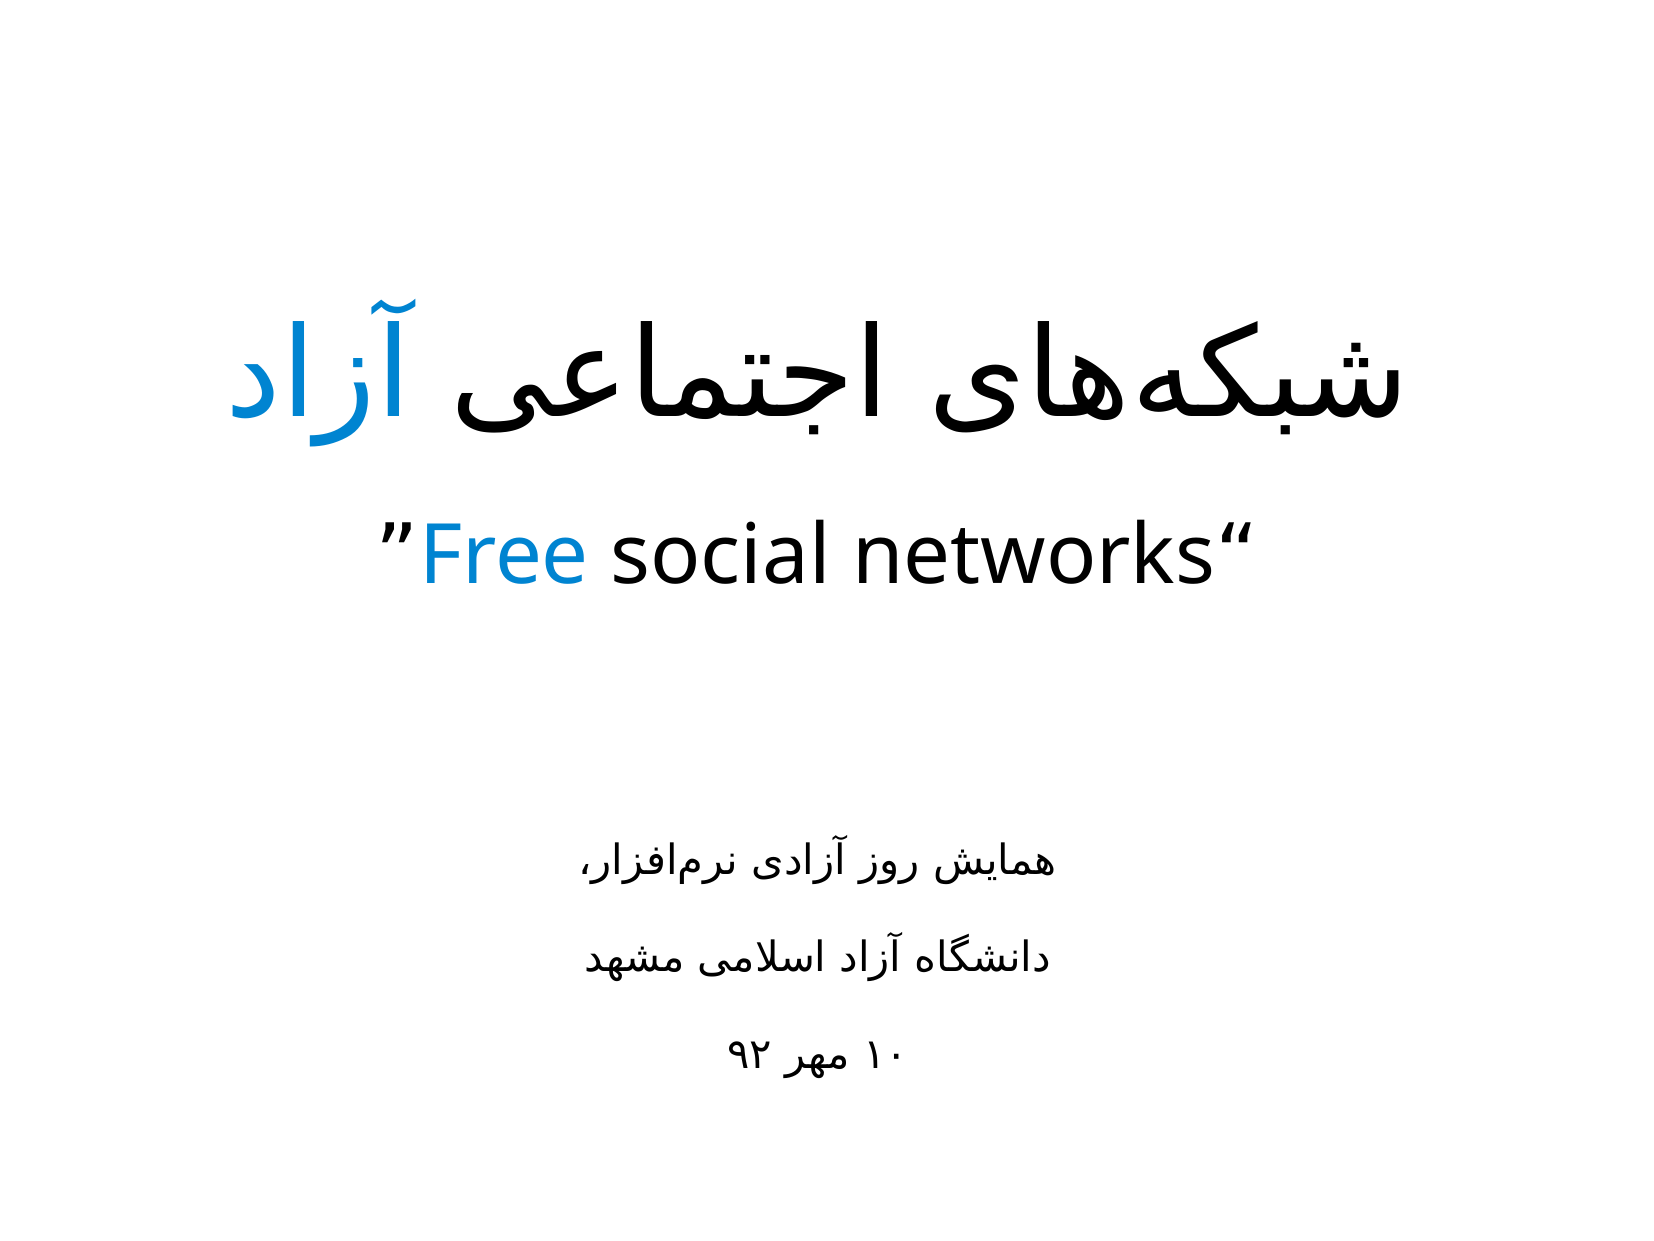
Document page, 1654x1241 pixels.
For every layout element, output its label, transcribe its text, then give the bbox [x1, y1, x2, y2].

subtitle شبکه‌های اجتماعی آزاد “Free social networks” همایش روز آزادی نرم‌افزار، دانشگاه آزاد اسلامی مشهد ۱۰ مهر ۹۲ [89, 332, 1546, 1138]
